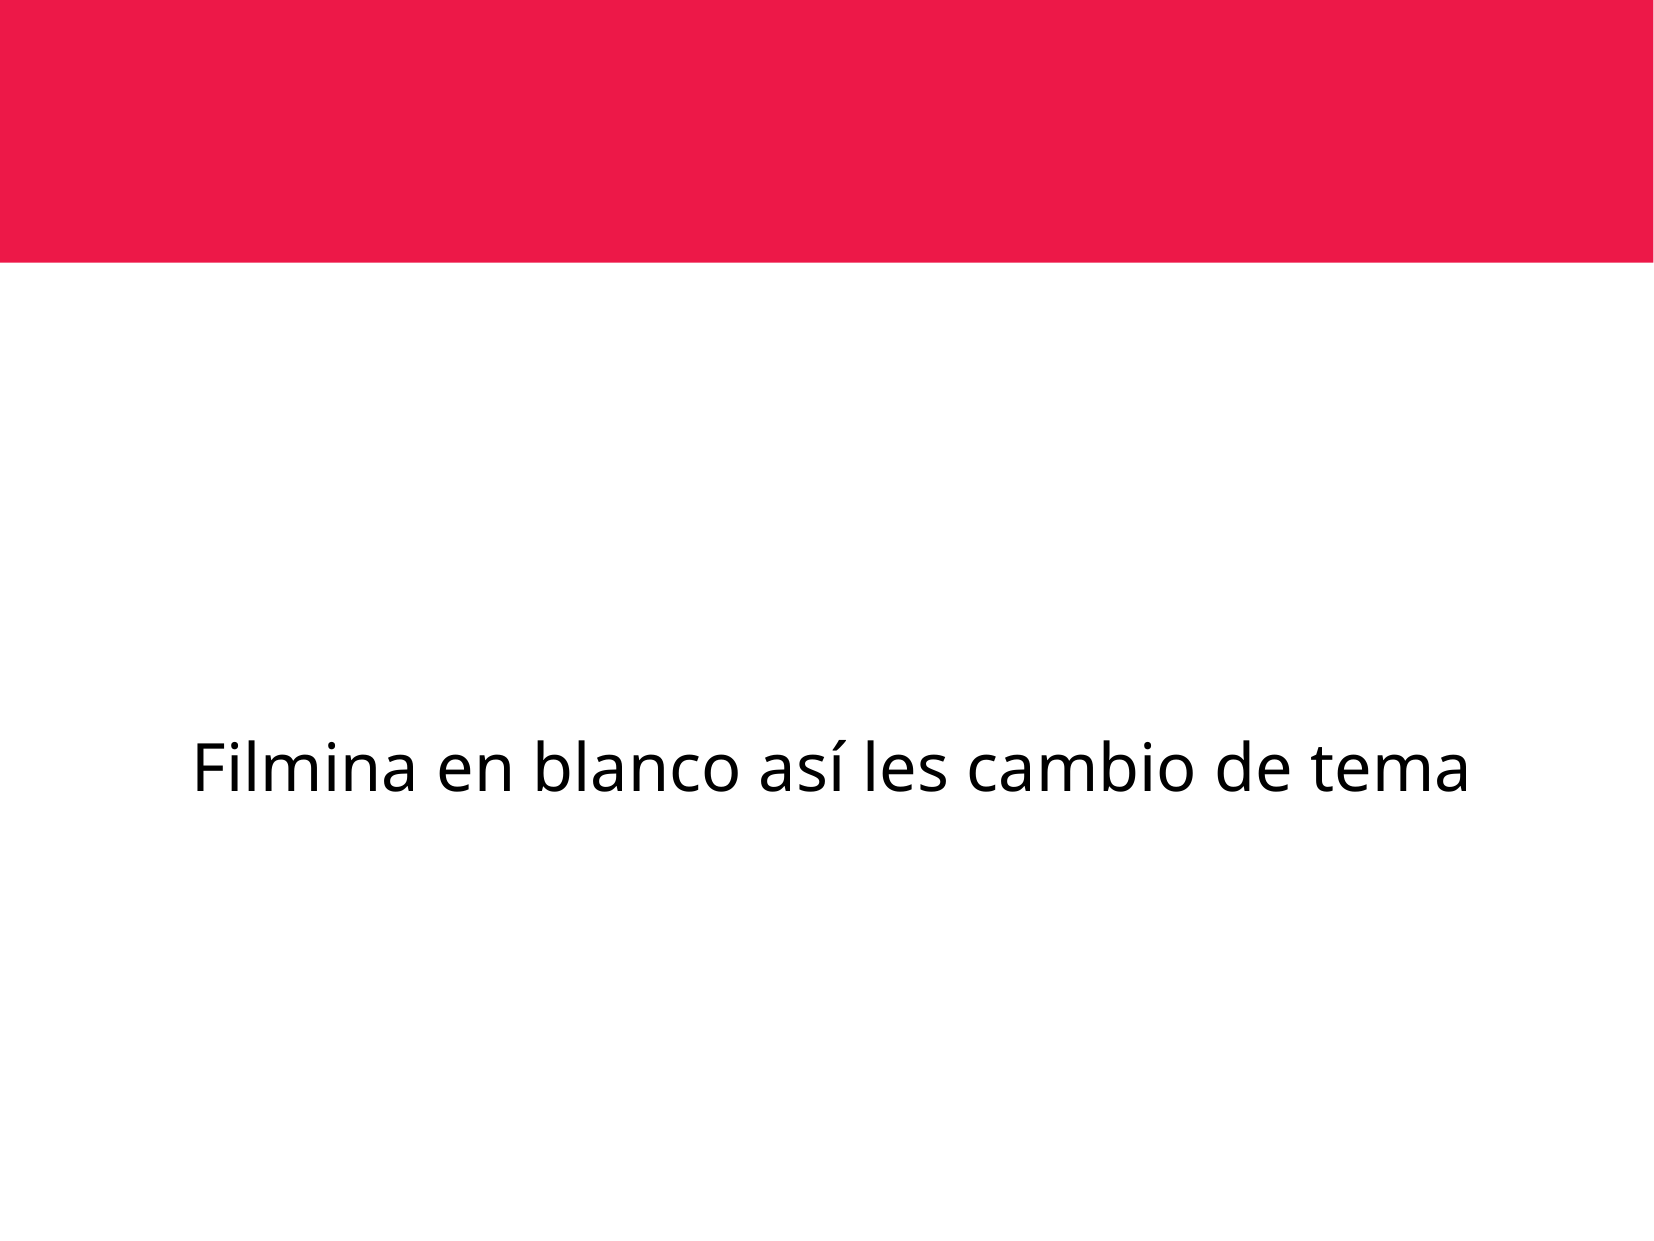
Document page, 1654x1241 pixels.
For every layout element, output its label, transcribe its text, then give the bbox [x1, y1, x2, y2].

subtitle Filmina en blanco así les cambio de tema [53, 297, 1613, 1233]
